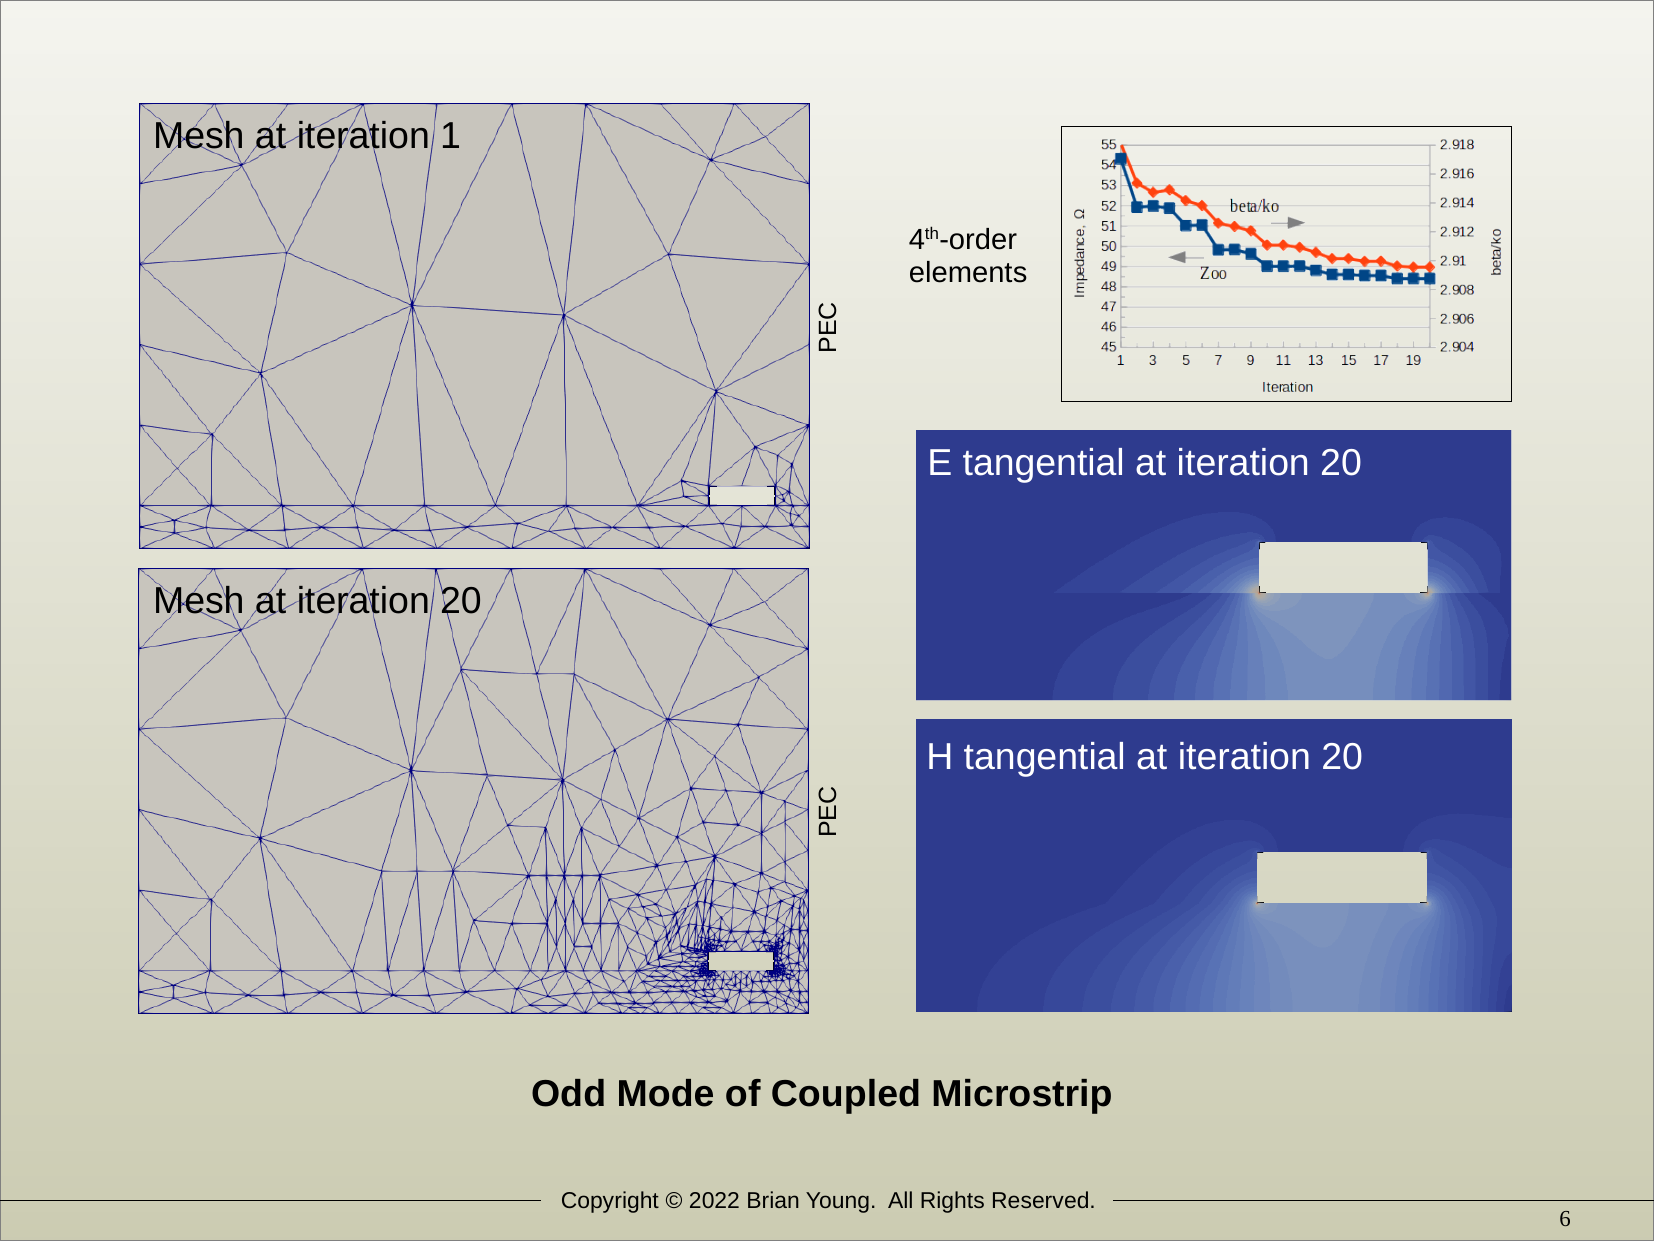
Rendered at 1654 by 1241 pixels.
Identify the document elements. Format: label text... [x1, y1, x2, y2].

picture [1061, 126, 1512, 402]
text_box Odd Mode of Coupled Microstrip [516, 1065, 1147, 1122]
text_box Mesh at iteration 20 [138, 572, 497, 671]
picture [916, 430, 1517, 706]
text_box H tangential at iteration 20 [911, 728, 1378, 789]
text_box 4th-order elements [894, 215, 1043, 297]
text_box Mesh at iteration 1 [138, 107, 476, 206]
picture [916, 719, 1517, 1015]
picture [136, 100, 812, 550]
text_box PEC [805, 747, 849, 853]
text_box E tangential at iteration 20 [912, 434, 1377, 495]
text_box PEC [805, 263, 849, 369]
picture [136, 565, 812, 1016]
